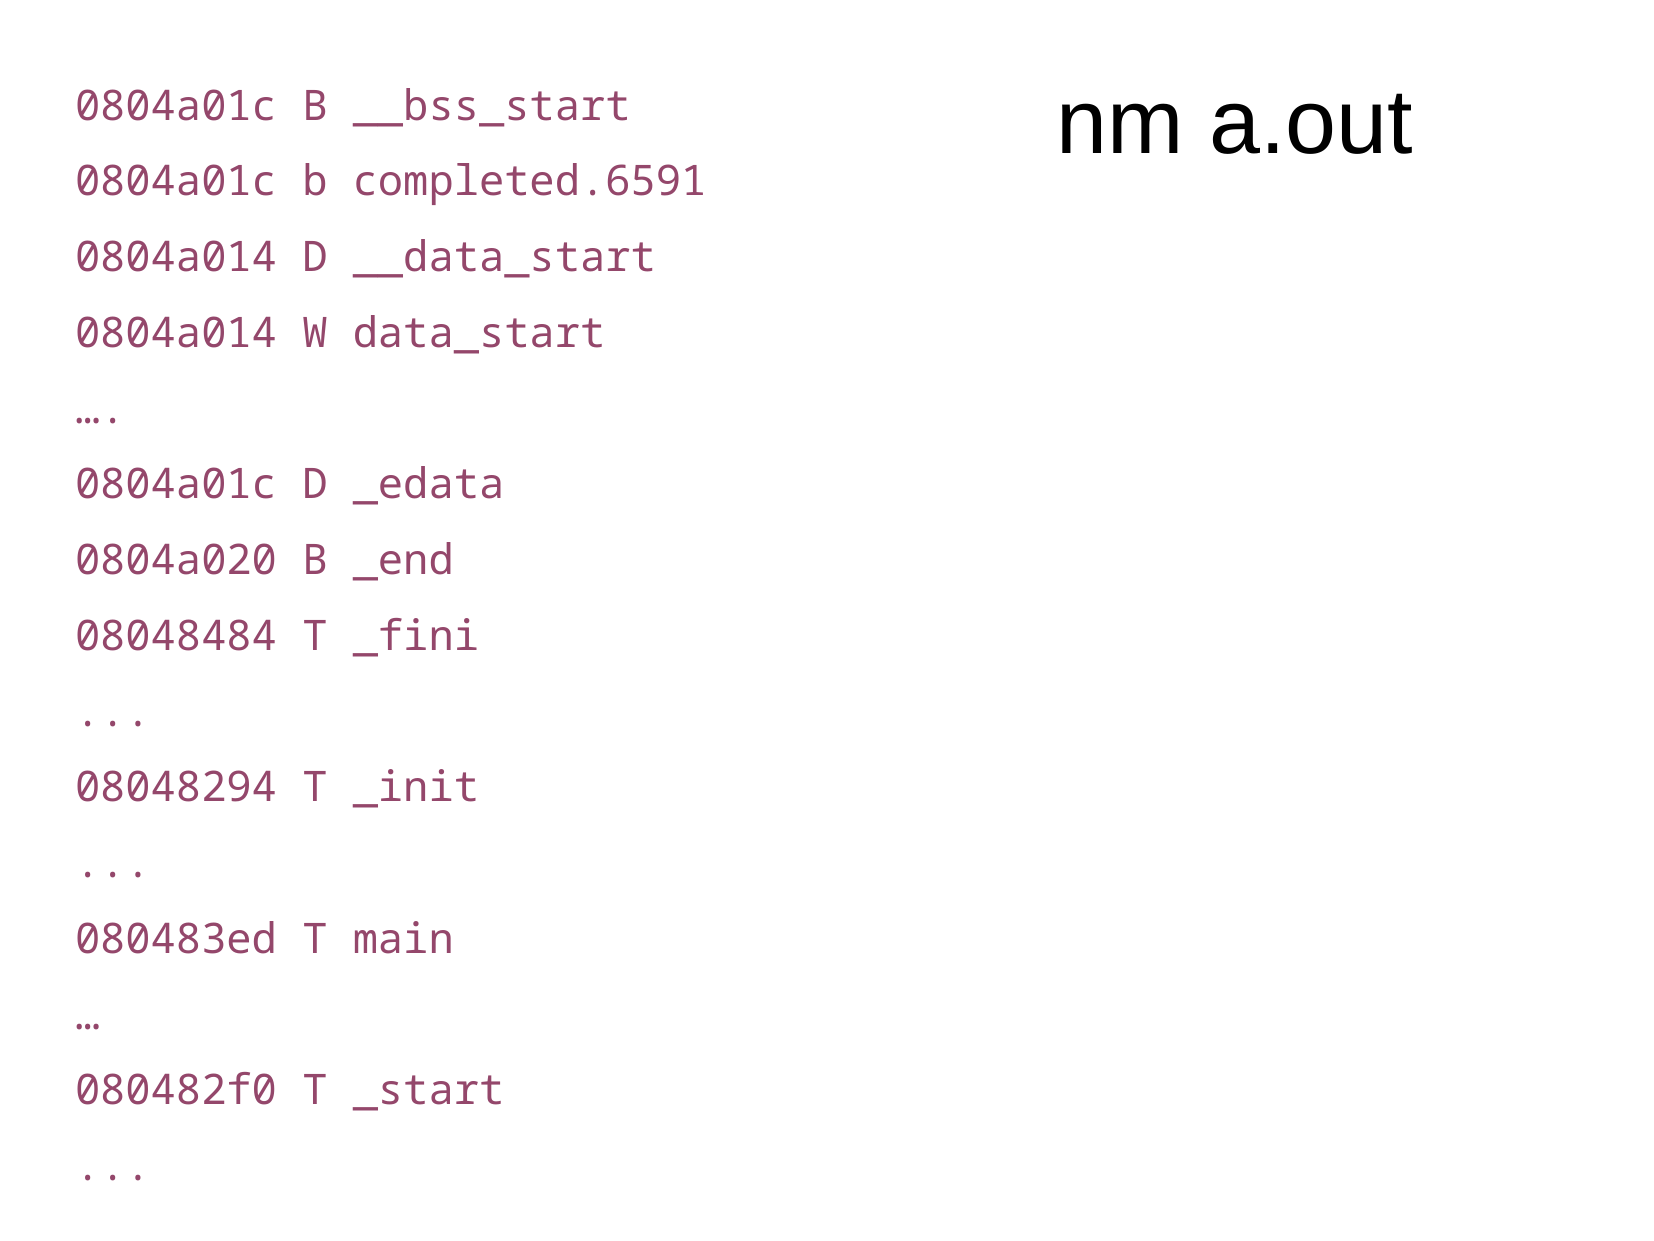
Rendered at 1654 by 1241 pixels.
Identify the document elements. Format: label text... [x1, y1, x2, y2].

list 0804a01c B __bss_start 0804a01c b completed.6591 0804a014 D __data_start 0804a014 W data_start …. 0804a01c D _edata 0804a020 B _end 08048484 T _fini ... 08048294 T _init ... 080483ed T main … 080482f0 T _start ... [75, 75, 1564, 1201]
title nm a.out [862, 55, 1609, 188]
